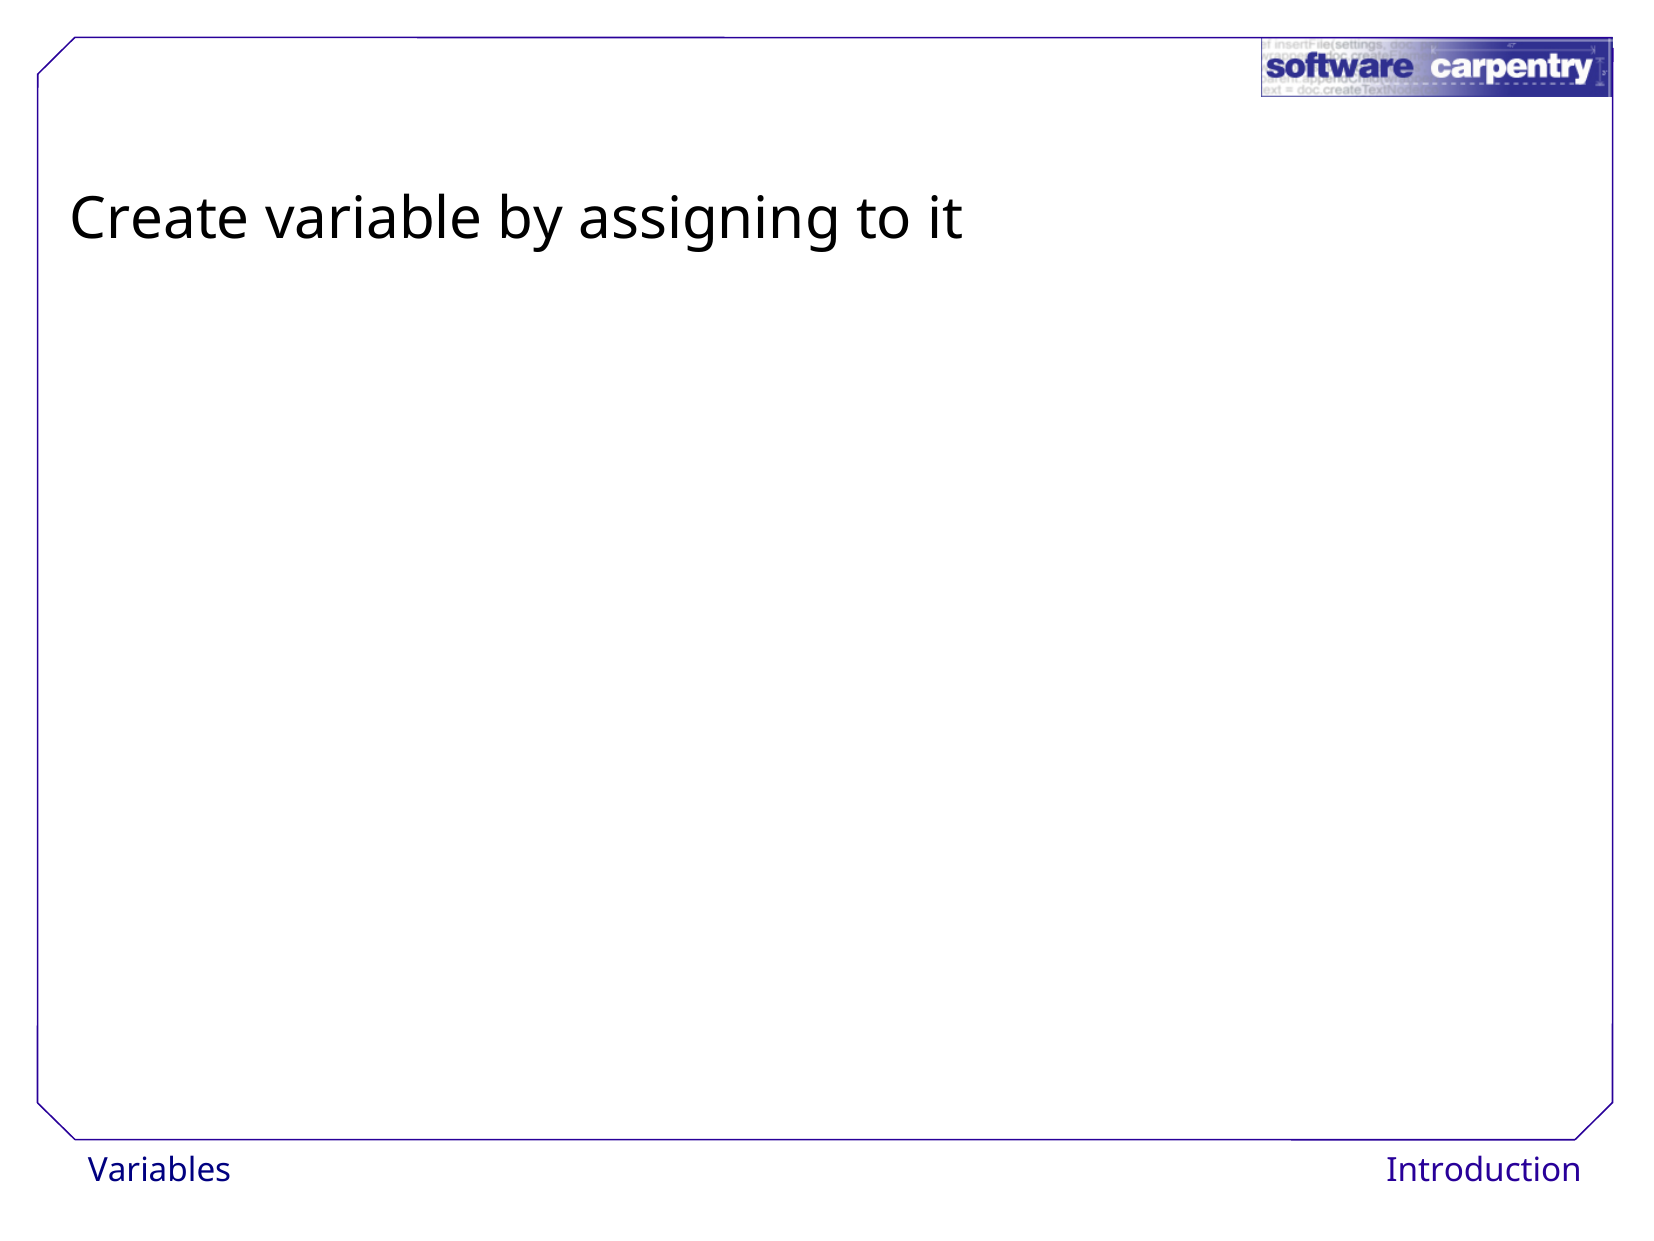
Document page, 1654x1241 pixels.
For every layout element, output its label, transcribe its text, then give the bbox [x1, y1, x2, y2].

picture [1261, 39, 1613, 97]
text_box Create variable by assigning to it [55, 138, 1129, 259]
